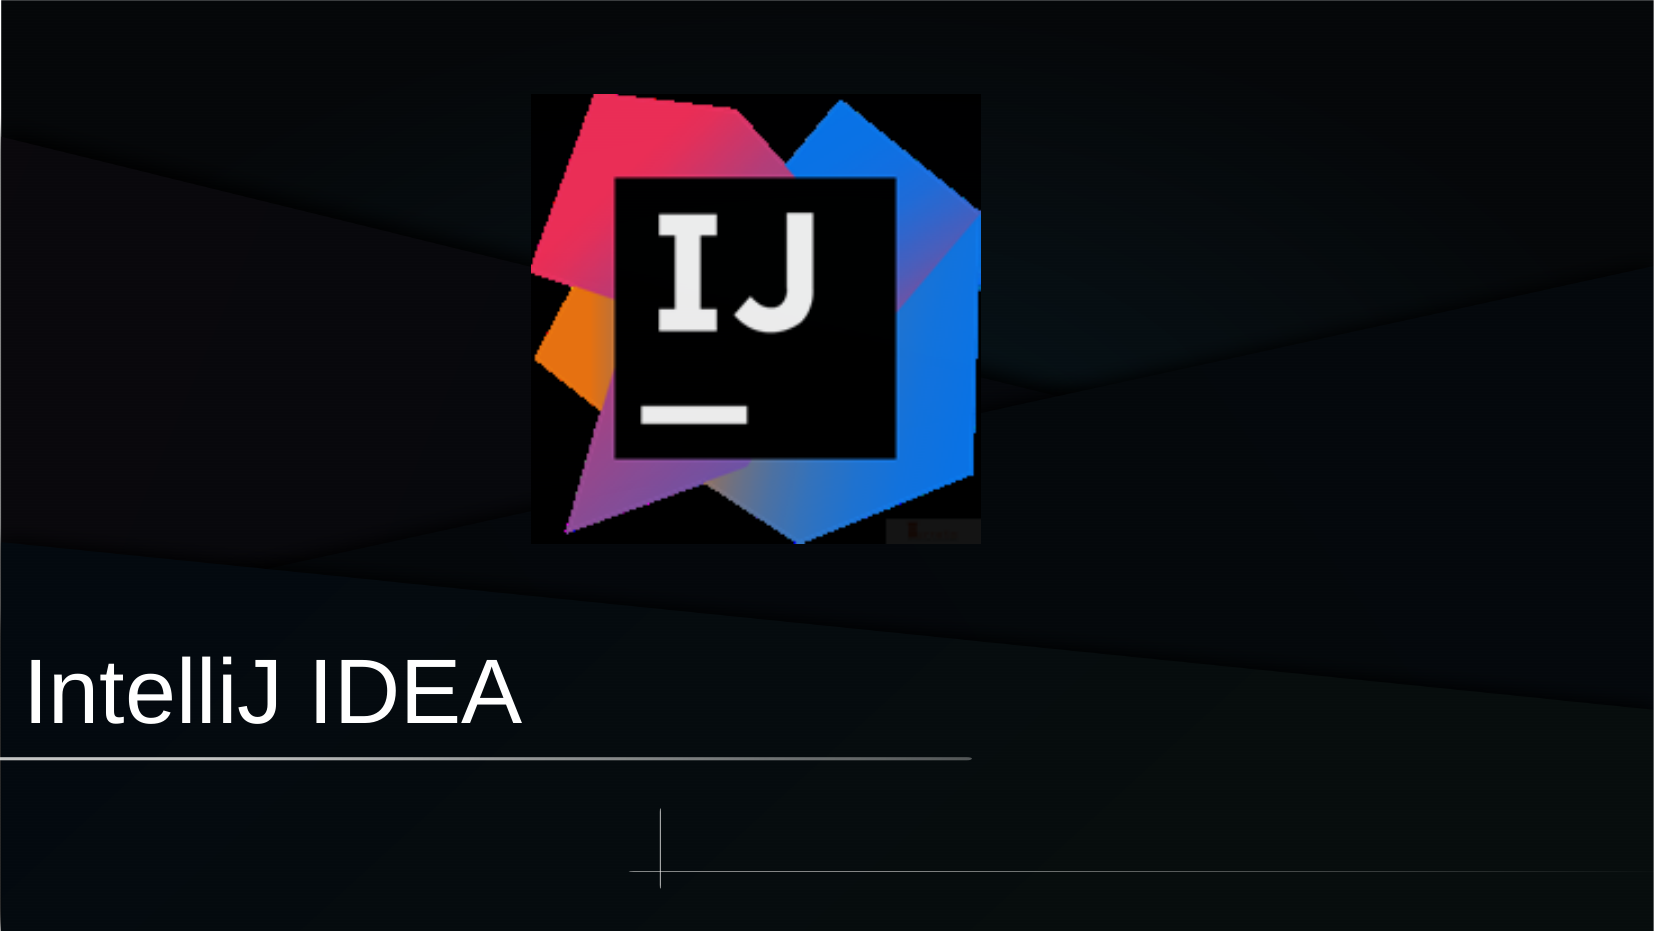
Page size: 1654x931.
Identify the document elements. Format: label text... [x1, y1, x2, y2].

picture [0, 0, 1654, 931]
title IntelliJ IDEA [23, 637, 1501, 746]
